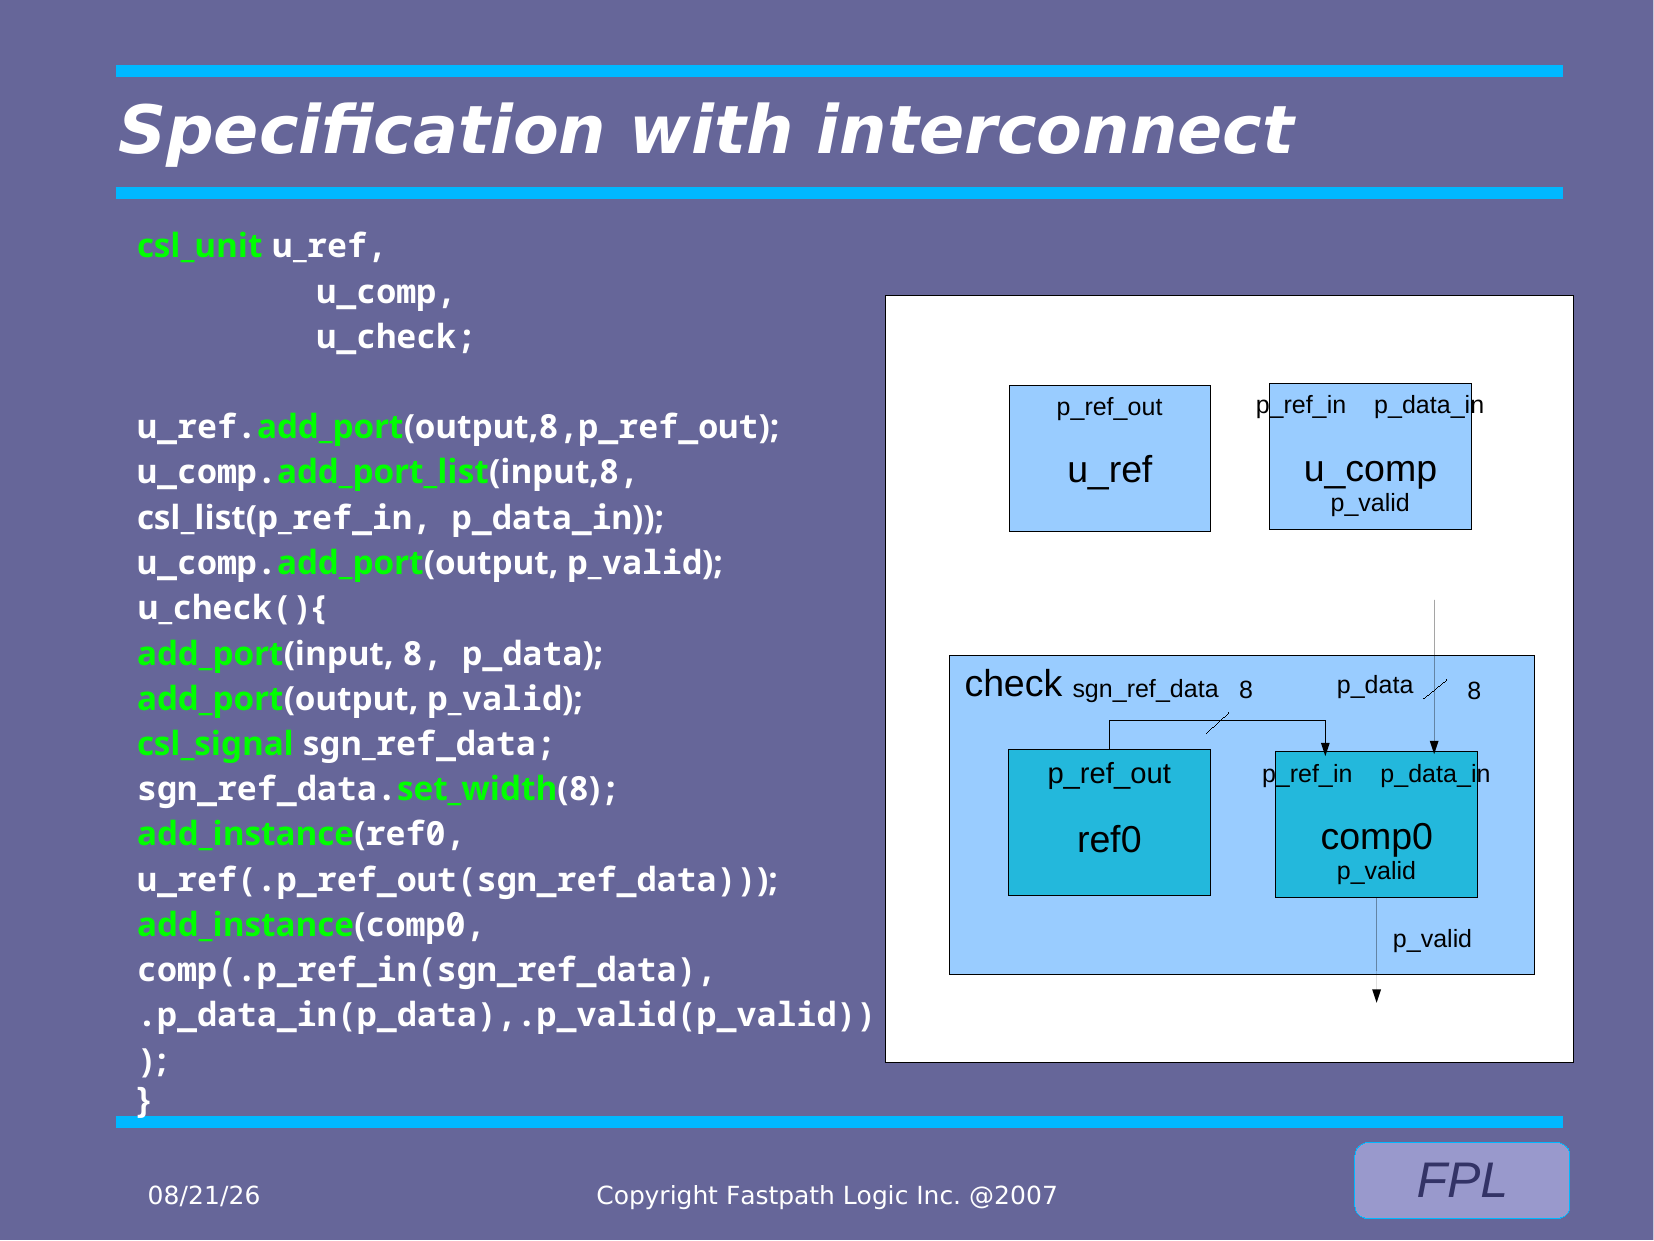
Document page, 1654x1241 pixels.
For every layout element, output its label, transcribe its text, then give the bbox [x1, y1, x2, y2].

text_box p_valid [1387, 915, 1478, 963]
text_box p_ref_out ref0 [1008, 749, 1211, 896]
text_box 8 [1452, 671, 1496, 711]
text_box p_ref_in p_data_in u_comp p_valid [1269, 383, 1472, 530]
text_box p_ref_out u_ref [1009, 385, 1211, 532]
text_box check [949, 655, 1434, 975]
text_box p_ref_in p_data_in comp0 p_valid [1275, 751, 1478, 898]
list csl_unit u_ref, u_comp, u_check; u_ref.add_port(output,8,p_ref_out); u_comp.add_port_list(input,8, csl_list(p_ref_in, p_data_in)); u_comp.add_port(output, p_valid); u_check(){ add_port(input, 8, p_data); add_port(output, p_valid); csl_signal sgn_ref_data; sgn_ref_data.set_width(8); add_instance(ref0, u_ref(.p_ref_out(sgn_ref_data))); add_instance(comp0, comp(.p_ref_in(sgn_ref_data), .p_data_in(p_data),.p_valid(p_valid)) ); } [119, 222, 882, 1135]
text_box p_data [1333, 661, 1418, 709]
text_box sgn_ref_data [1081, 669, 1211, 709]
text_box check [1377, 655, 1535, 975]
text_box [885, 295, 1574, 1063]
title Specification with interconnect [118, 41, 1531, 219]
text_box 8 [1224, 669, 1268, 711]
